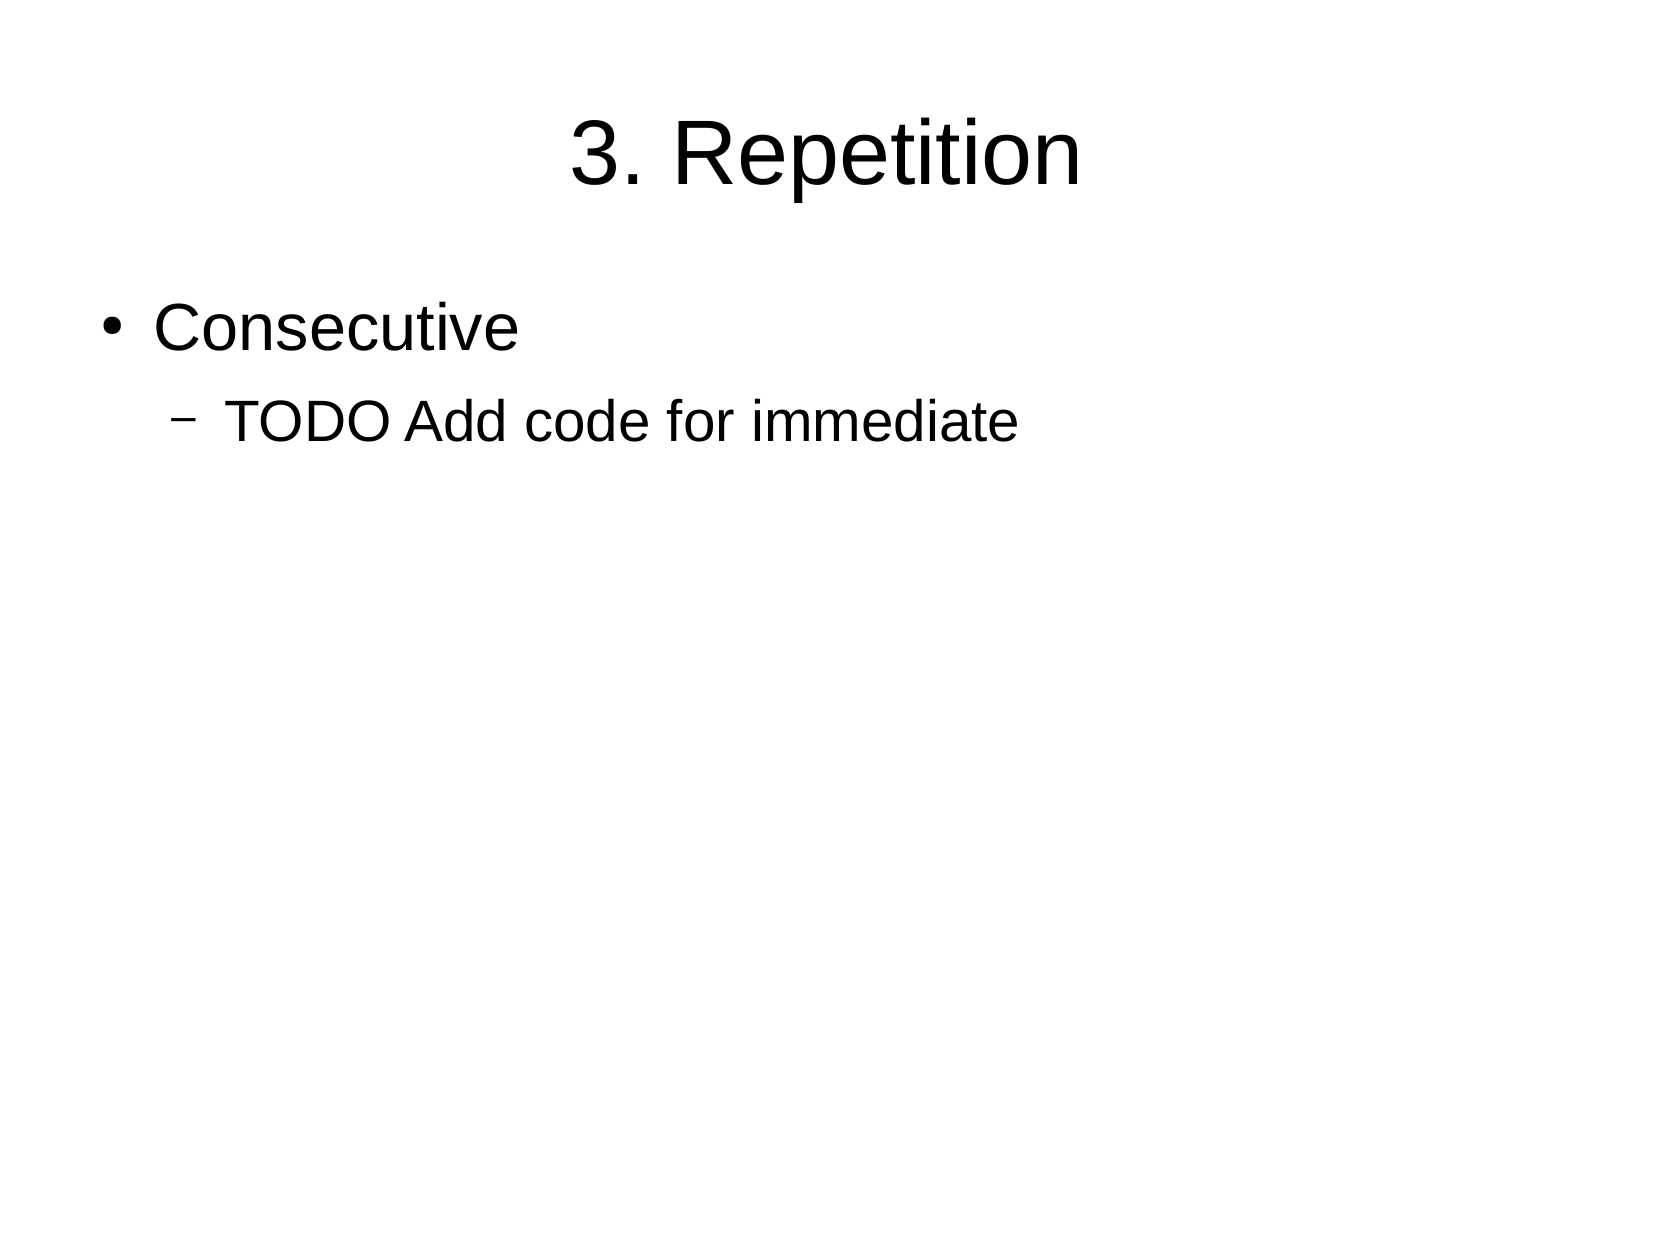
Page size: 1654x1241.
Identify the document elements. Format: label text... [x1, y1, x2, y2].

title 3. Repetition [82, 49, 1571, 257]
list Consecutive TODO Add code for immediate [82, 290, 1571, 1010]
